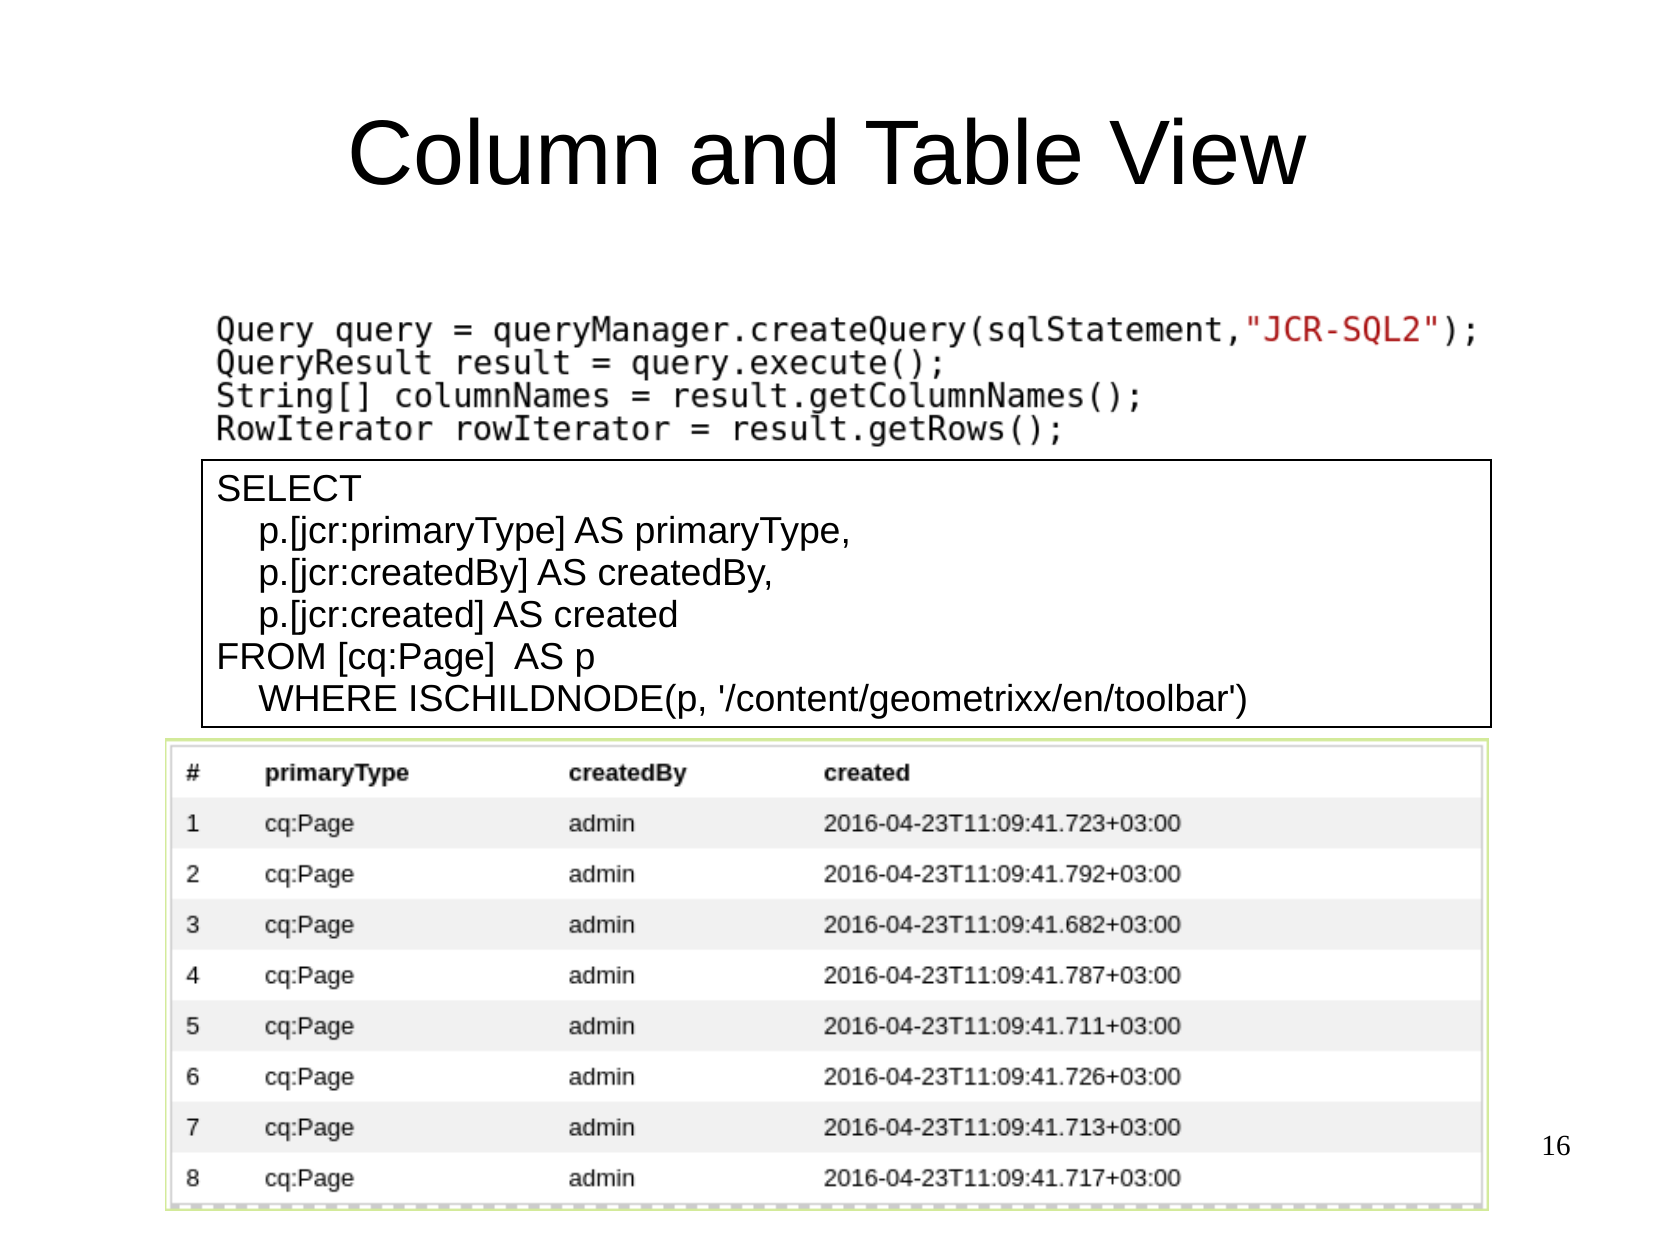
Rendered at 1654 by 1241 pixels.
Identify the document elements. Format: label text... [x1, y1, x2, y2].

title Column and Table View [83, 49, 1572, 257]
table_header SELECT p.[jcr:primaryType] AS primaryType, p.[jcr:createdBy] AS createdBy, p.[jcr:created] AS created FROM [cq:Page] AS p WHERE ISCHILDNODE(p, '/content/geometrixx/en/toolbar') [203, 461, 1490, 726]
picture [165, 738, 1489, 1211]
picture [195, 299, 1505, 464]
